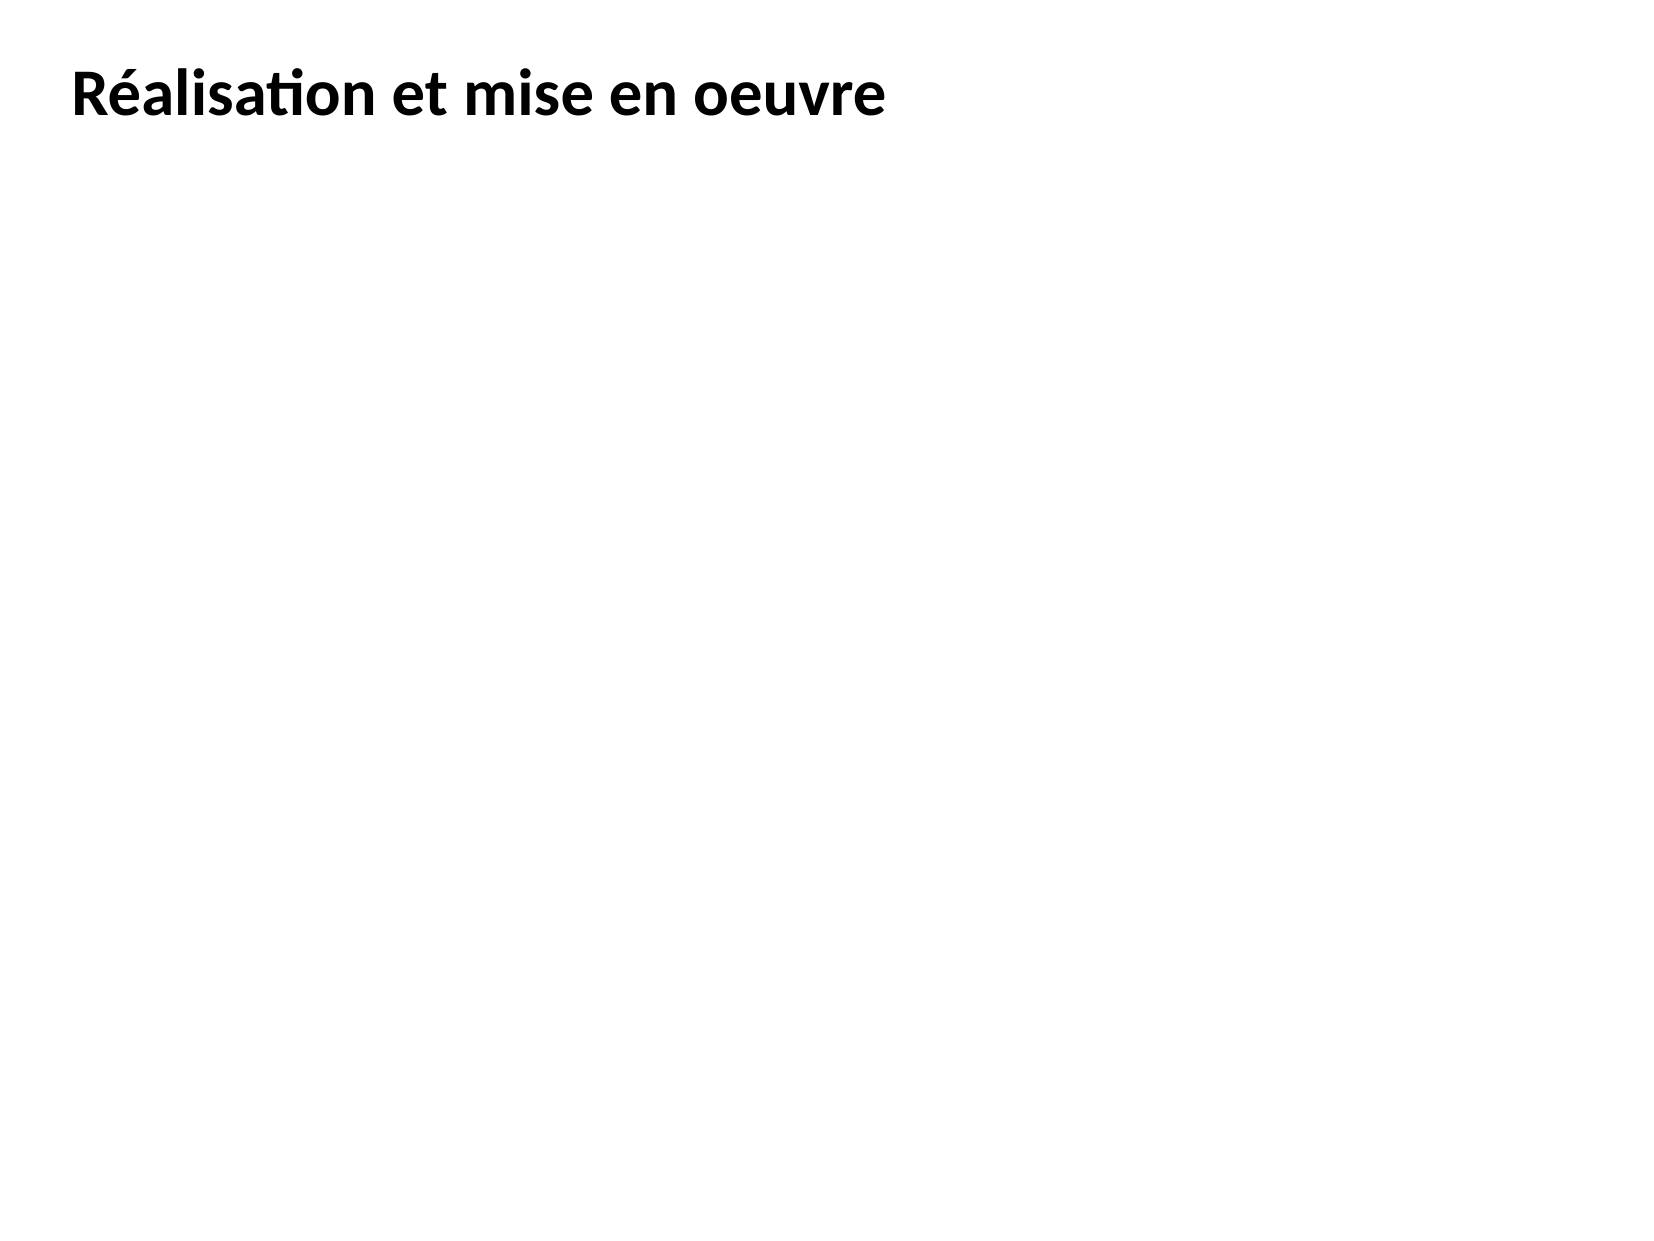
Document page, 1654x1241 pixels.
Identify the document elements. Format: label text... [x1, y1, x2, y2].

text_box Réalisation et mise en oeuvre [56, 41, 911, 138]
